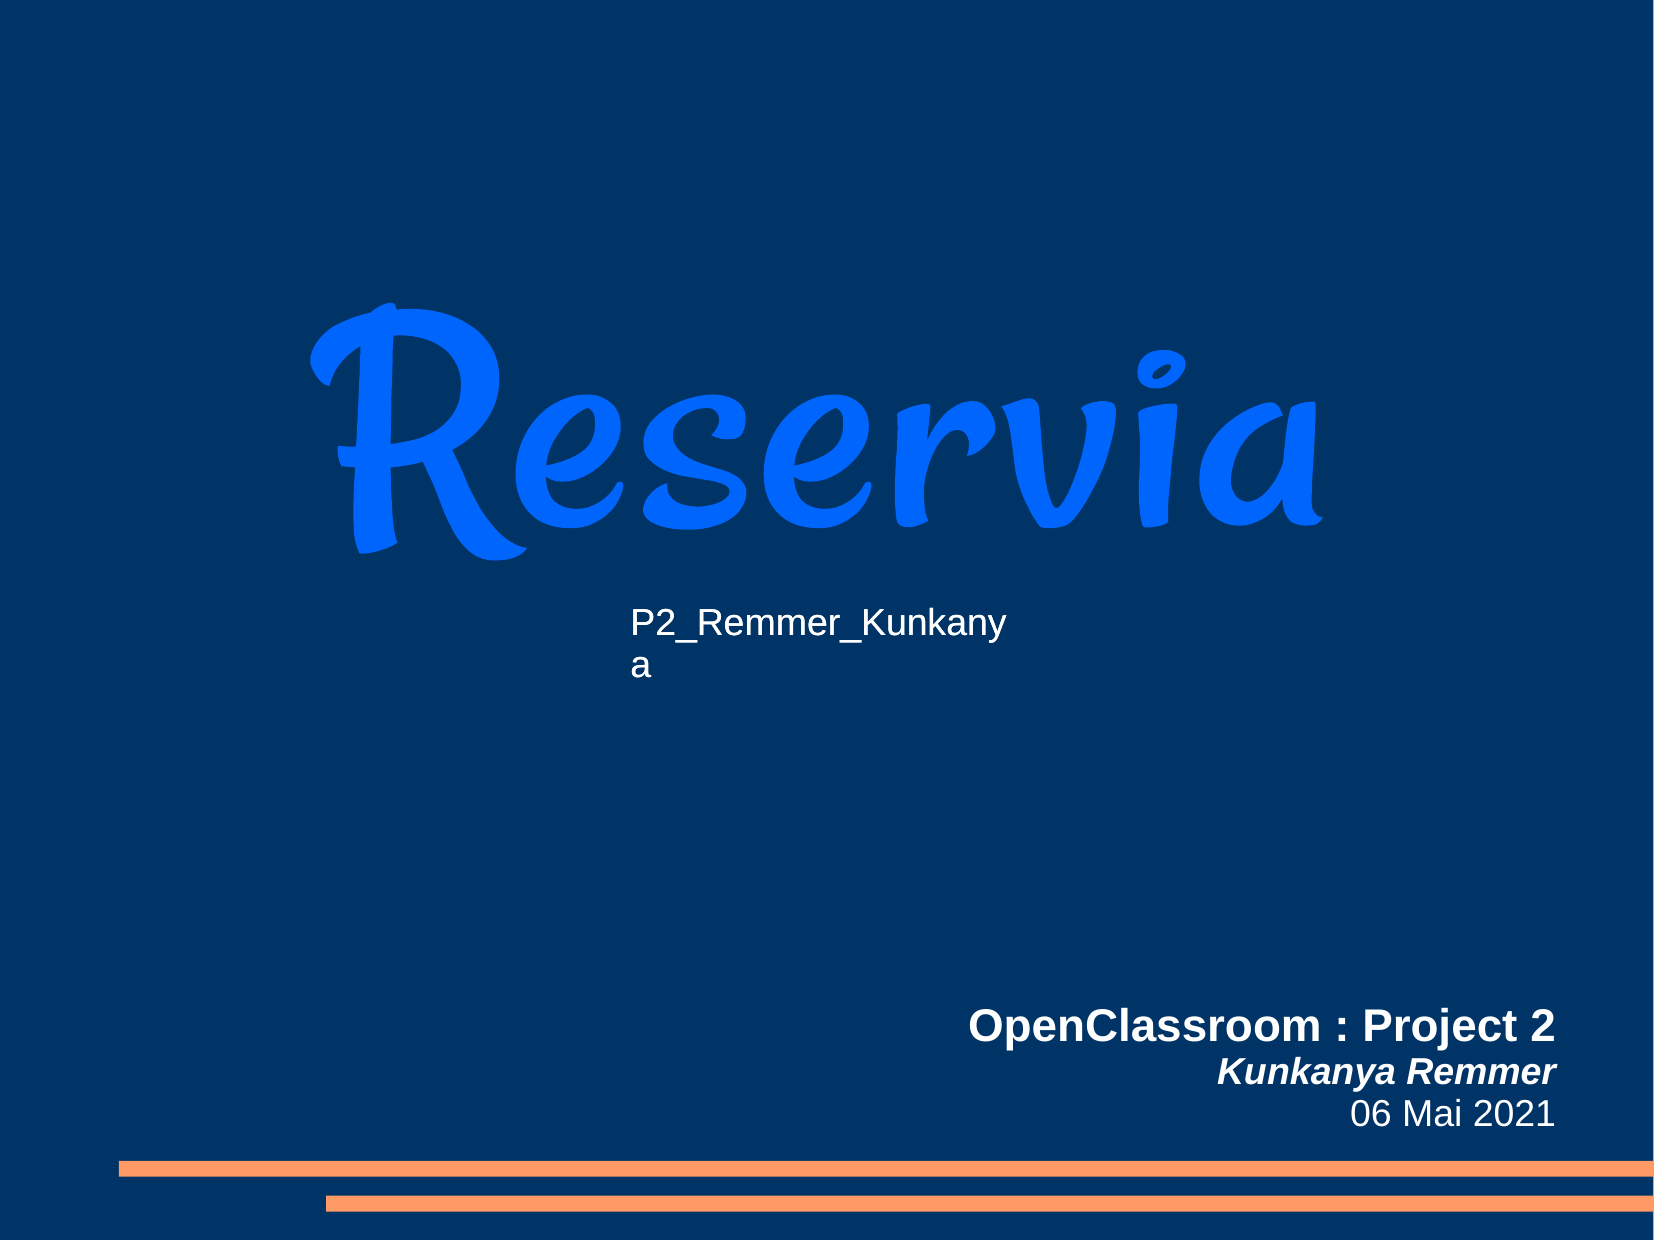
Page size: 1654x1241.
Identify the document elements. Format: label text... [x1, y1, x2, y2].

picture [295, 223, 1347, 637]
text_box OpenClassroom : Project 2 Kunkanya Remmer 06 Mai 2021 [953, 992, 1571, 1145]
text_box P2_Remmer_Kunkanya [615, 593, 1042, 651]
